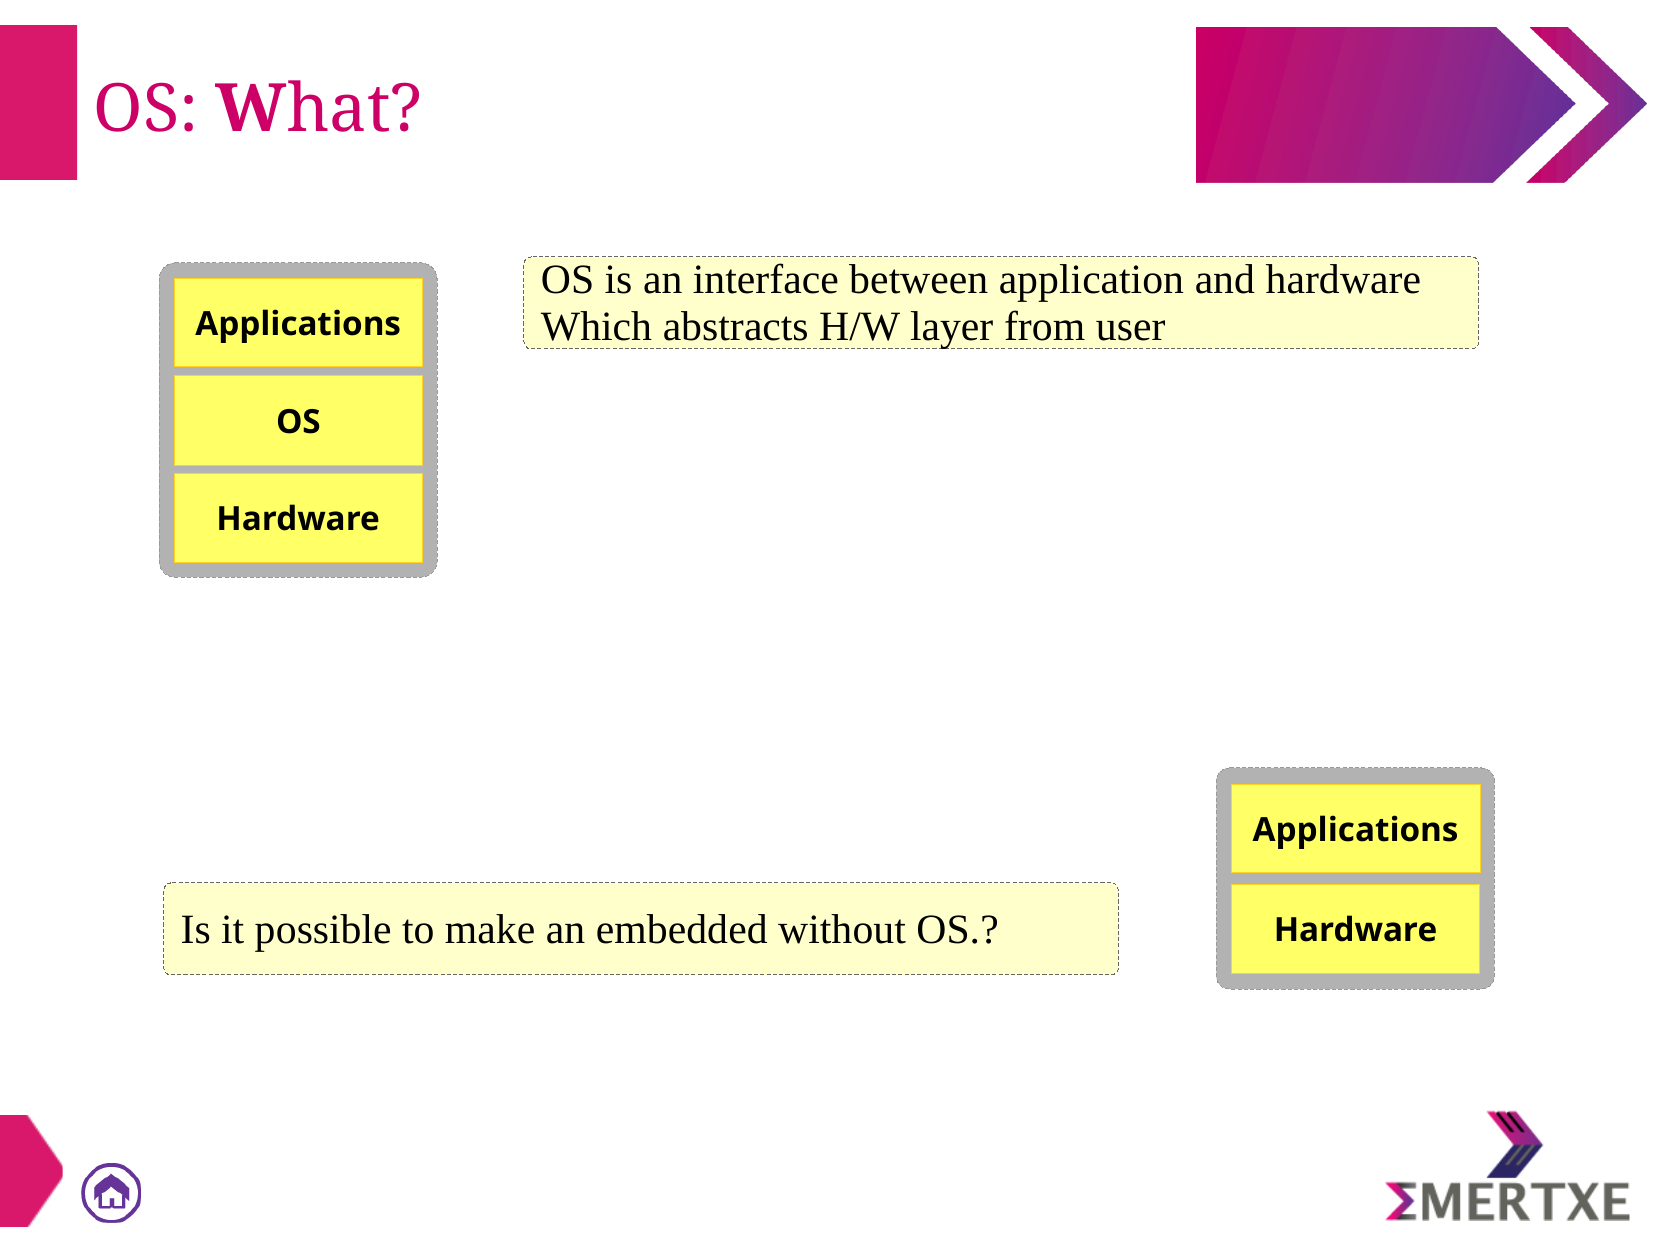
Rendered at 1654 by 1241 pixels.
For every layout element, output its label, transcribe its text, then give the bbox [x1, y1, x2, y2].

text_box OS is an interface between application and hardware Which abstracts H/W layer from user [523, 256, 1479, 349]
text_box Is it possible to make an embedded without OS.? [163, 882, 1119, 975]
picture [1571, 27, 1647, 183]
text_box Applications [1231, 784, 1481, 873]
title OS: What? [93, 2, 1571, 210]
text_box [1216, 767, 1495, 990]
text_box Hardware [174, 473, 423, 563]
picture [1385, 1107, 1631, 1221]
text_box Applications [174, 278, 423, 367]
text_box [159, 262, 438, 578]
text_box OS [174, 375, 423, 466]
picture [81, 1163, 141, 1223]
text_box Hardware [1231, 884, 1480, 974]
